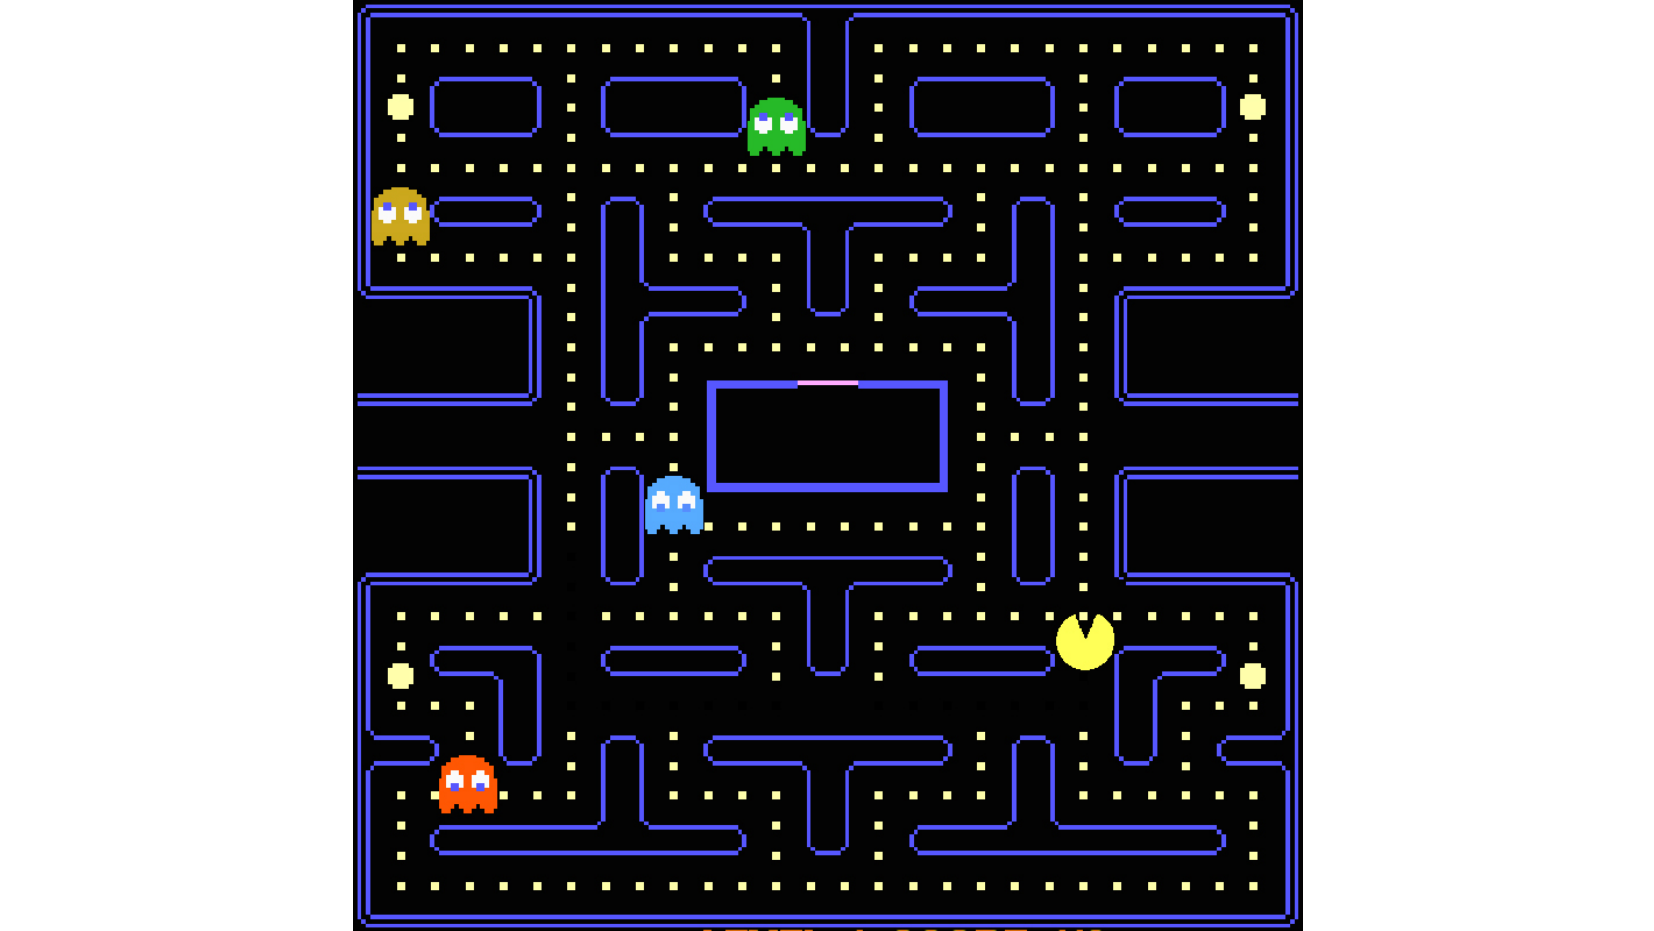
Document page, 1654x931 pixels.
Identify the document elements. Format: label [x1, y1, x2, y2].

picture [353, 0, 1303, 931]
